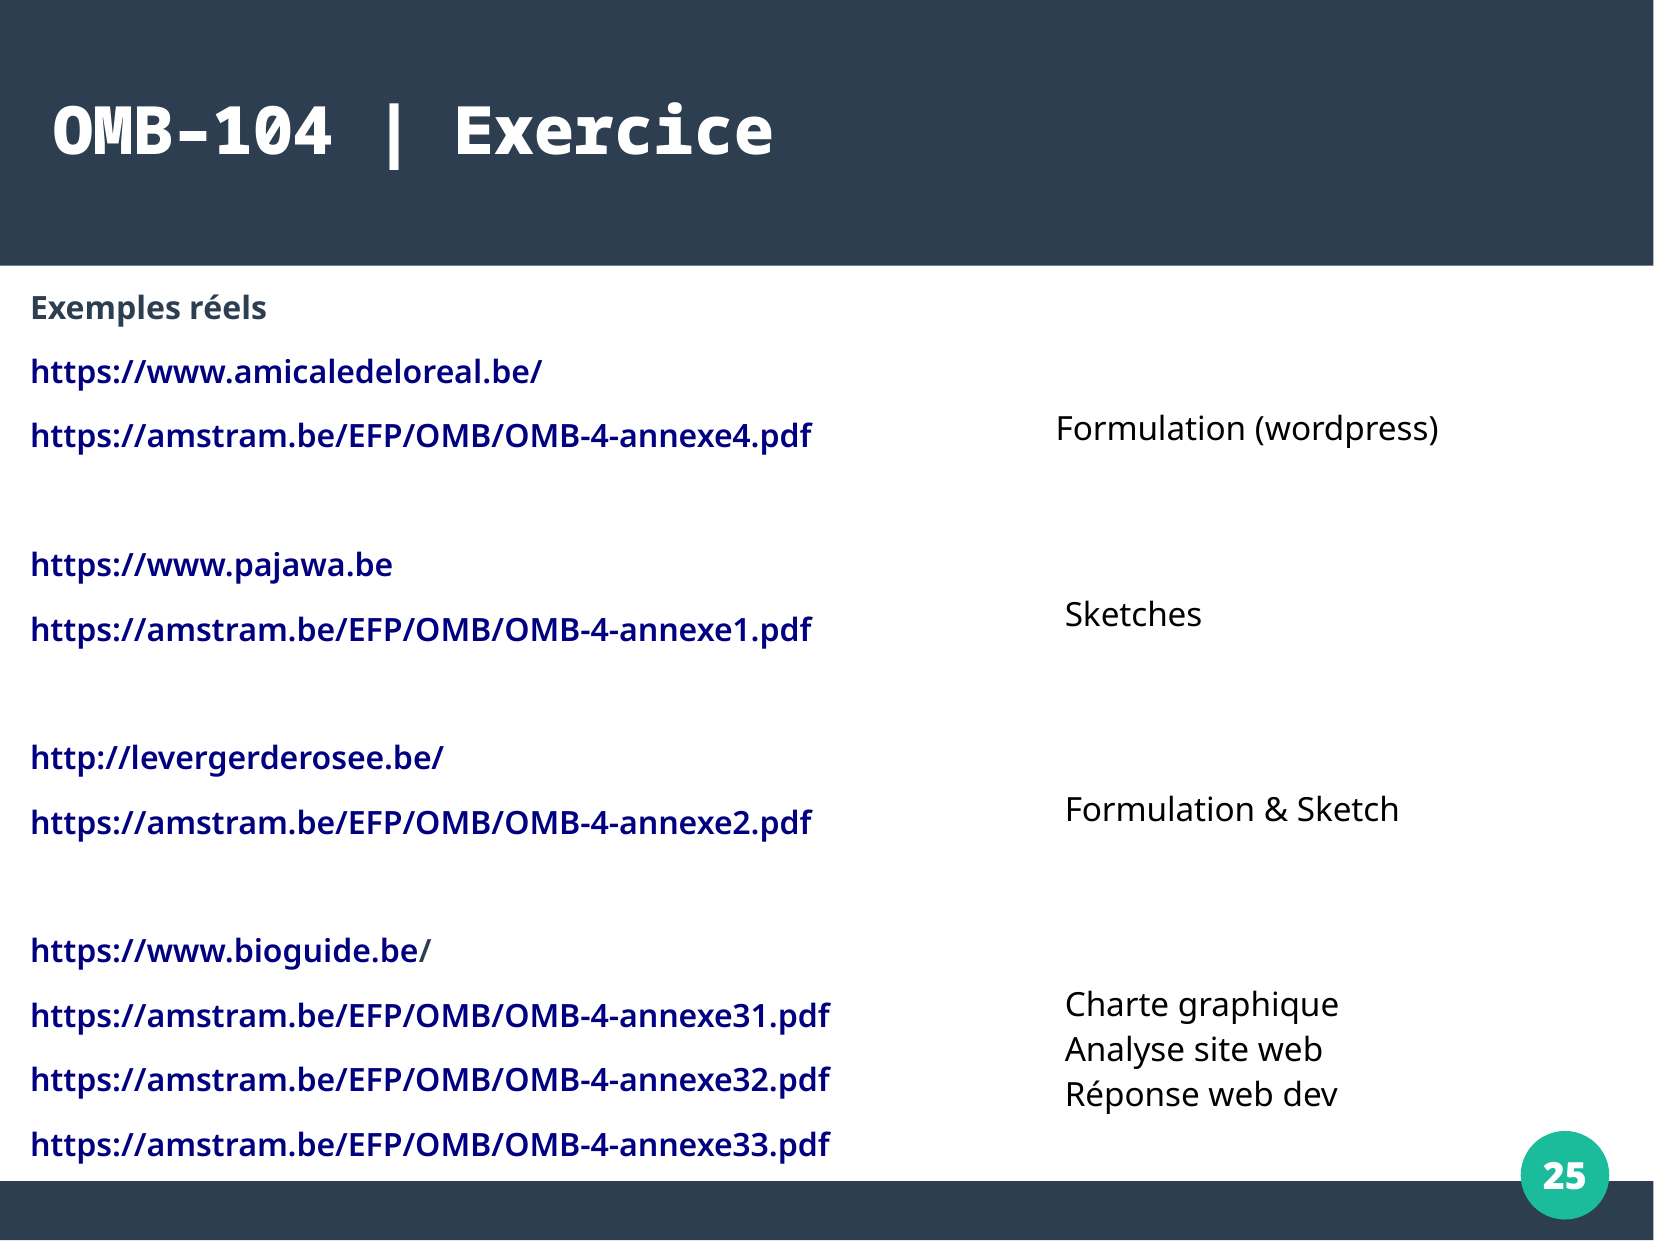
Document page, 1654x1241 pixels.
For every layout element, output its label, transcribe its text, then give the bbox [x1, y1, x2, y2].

title OMB–104 | Exercice [54, 49, 1590, 207]
text_box Formulation (wordpress) [1040, 397, 1551, 468]
text_box Sketches [1050, 583, 1561, 654]
list Exemples réels https://www.amicaledeloreal.be/ https://amstram.be/EFP/OMB/OMB-4-annexe4.pdf https://www.pajawa.be https://amstram.be/EFP/OMB/OMB-4-annexe1.pdf http://levergerderosee.be/ https://amstram.be/EFP/OMB/OMB-4-annexe2.pdf https://www.bioguide.be/ https://amstram.be/EFP/OMB/OMB-4-annexe31.pdf https://amstram.be/EFP/OMB/OMB-4-annexe32.pdf https://amstram.be/EFP/OMB/OMB-4-annexe33.pdf [30, 285, 1595, 1171]
text_box Charte graphique Analyse site web Réponse web dev [1050, 973, 1561, 1154]
text_box Formulation & Sketch [1050, 778, 1561, 849]
